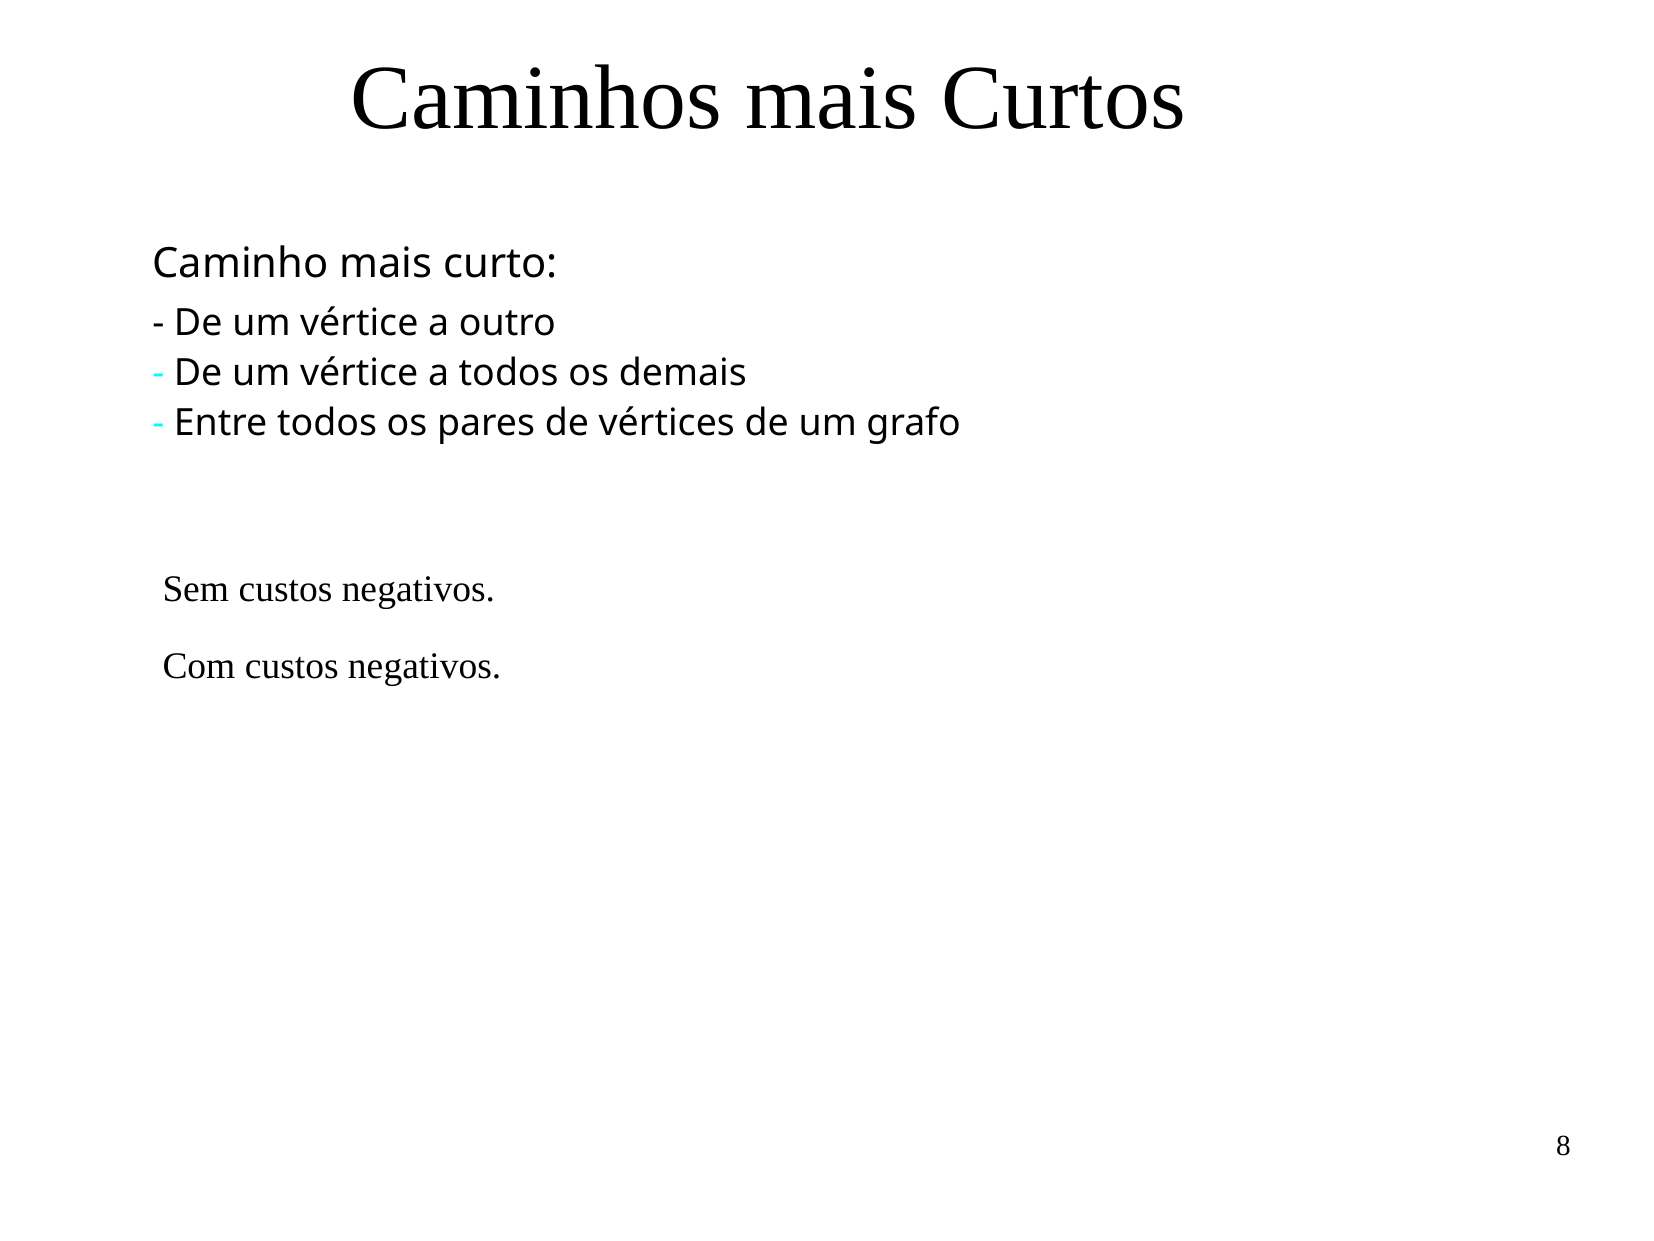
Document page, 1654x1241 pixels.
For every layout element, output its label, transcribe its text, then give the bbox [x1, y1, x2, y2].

title Caminhos mais Curtos [237, 38, 1300, 157]
text_box - Entre todos os pares de vértices de um grafo [137, 387, 1413, 463]
text_box - De um vértice a todos os demais [137, 337, 1413, 387]
text_box - De um vértice a outro [137, 287, 1413, 337]
text_box Caminho mais curto: [137, 225, 1413, 287]
text_box Sem custos negativos. [147, 561, 886, 619]
text_box Com custos negativos. [147, 637, 886, 696]
